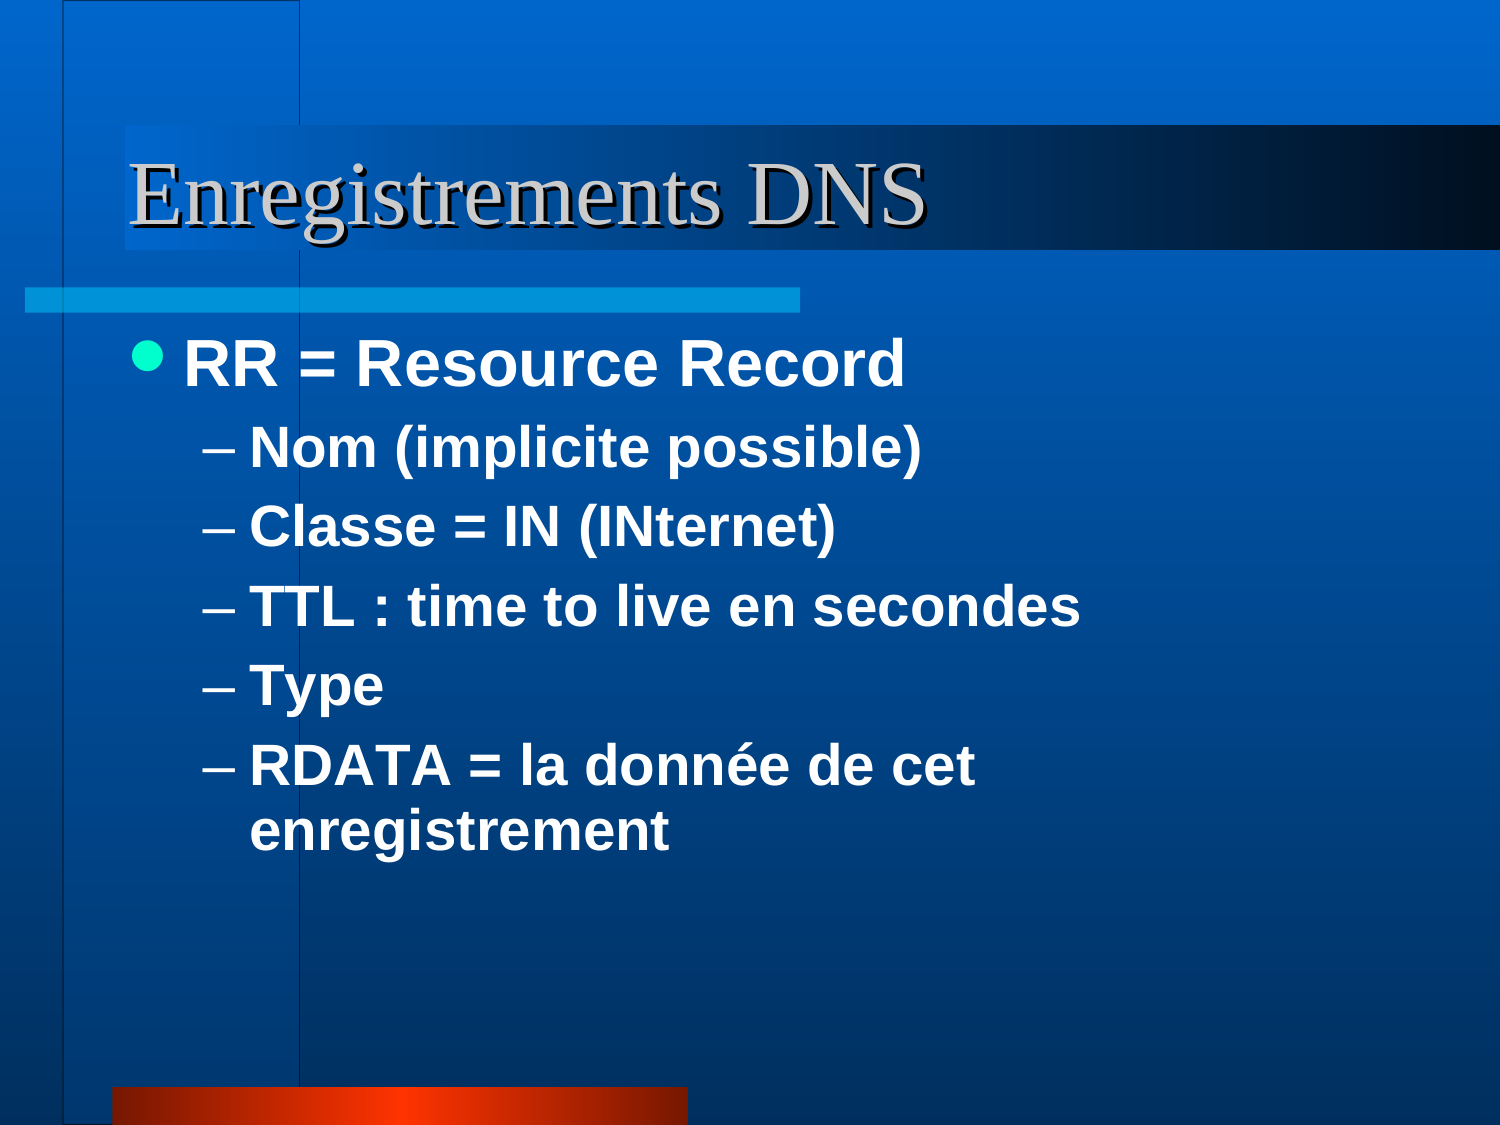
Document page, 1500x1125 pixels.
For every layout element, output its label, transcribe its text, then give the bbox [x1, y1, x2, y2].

list RR = Resource Record Nom (implicite possible) Classe = IN (INternet) TTL : time to live en secondes Type RDATA = la donnée de cet enregistrement [112, 324, 1388, 1001]
title Enregistrements DNS [112, 99, 1388, 288]
